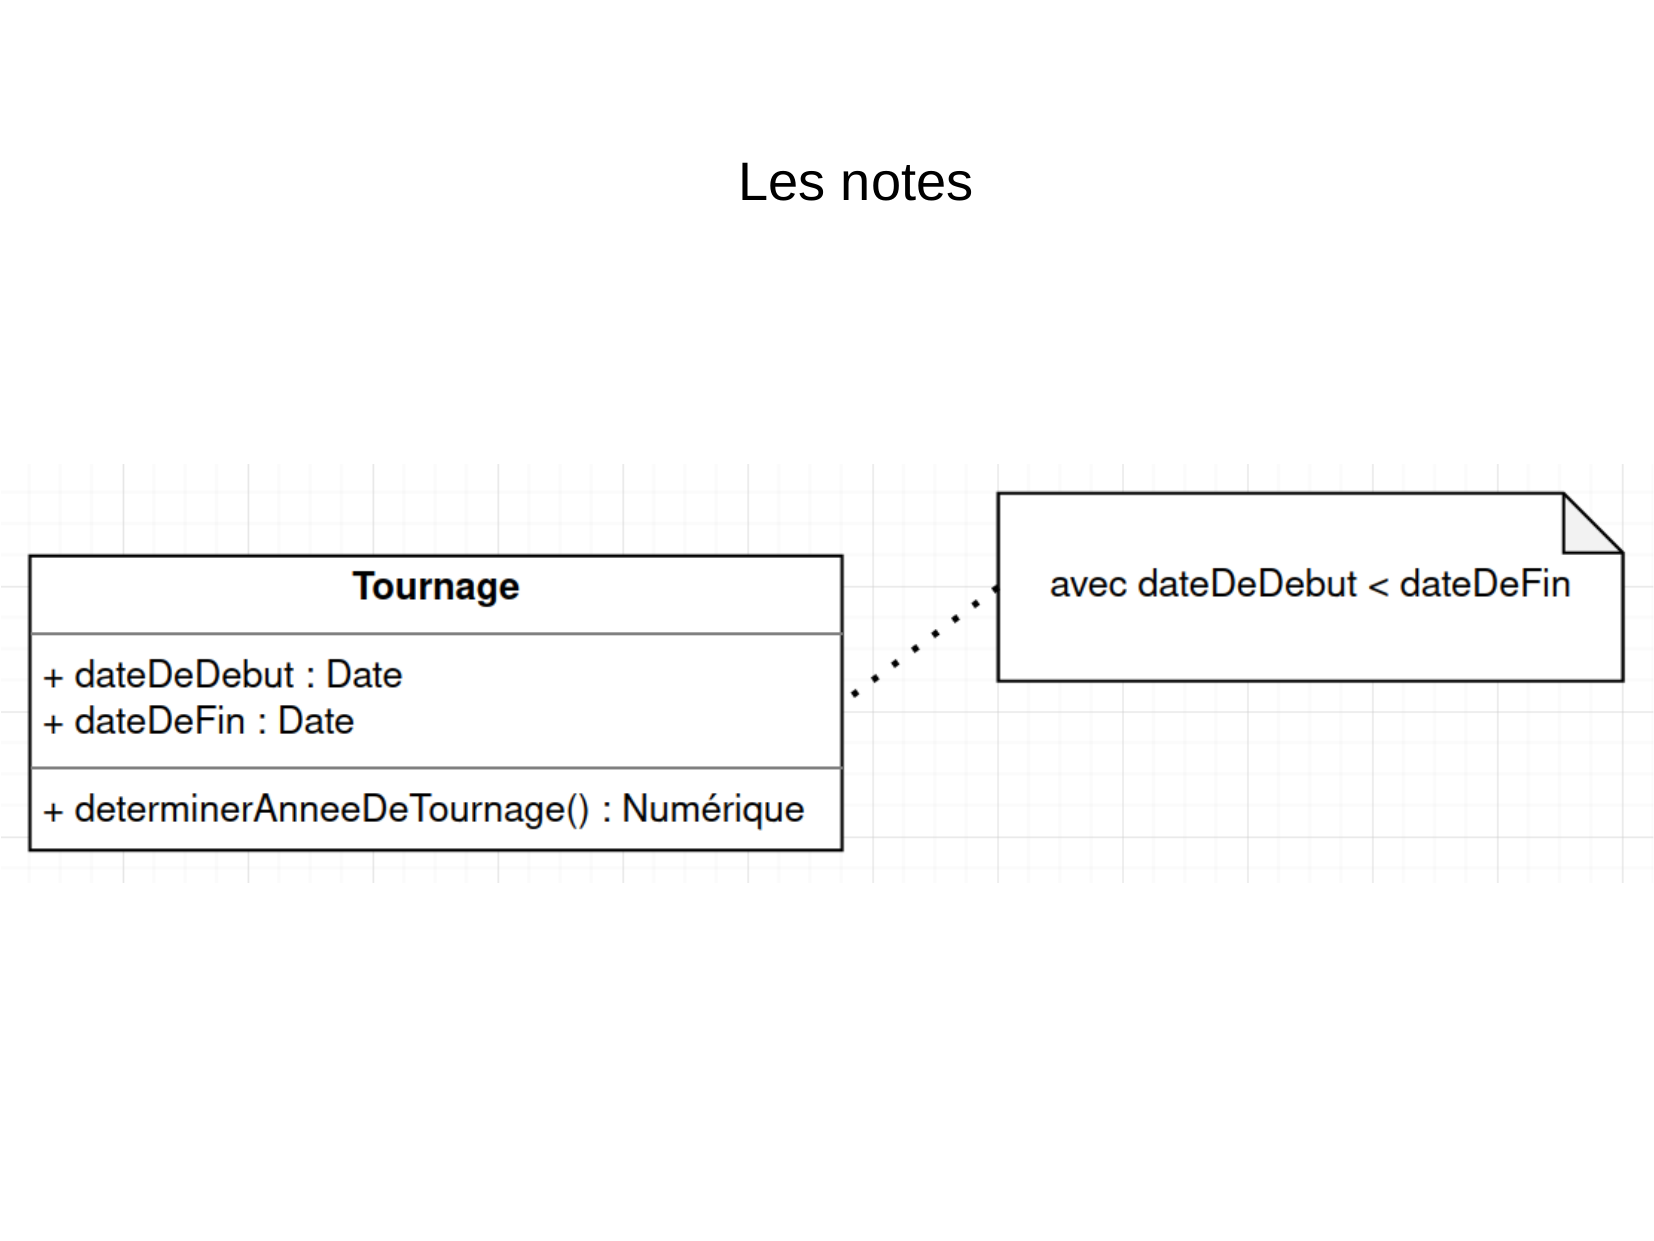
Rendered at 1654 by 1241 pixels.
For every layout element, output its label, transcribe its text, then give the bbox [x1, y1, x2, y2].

picture [1, 464, 1654, 883]
text_box Les notes [649, 143, 1063, 280]
